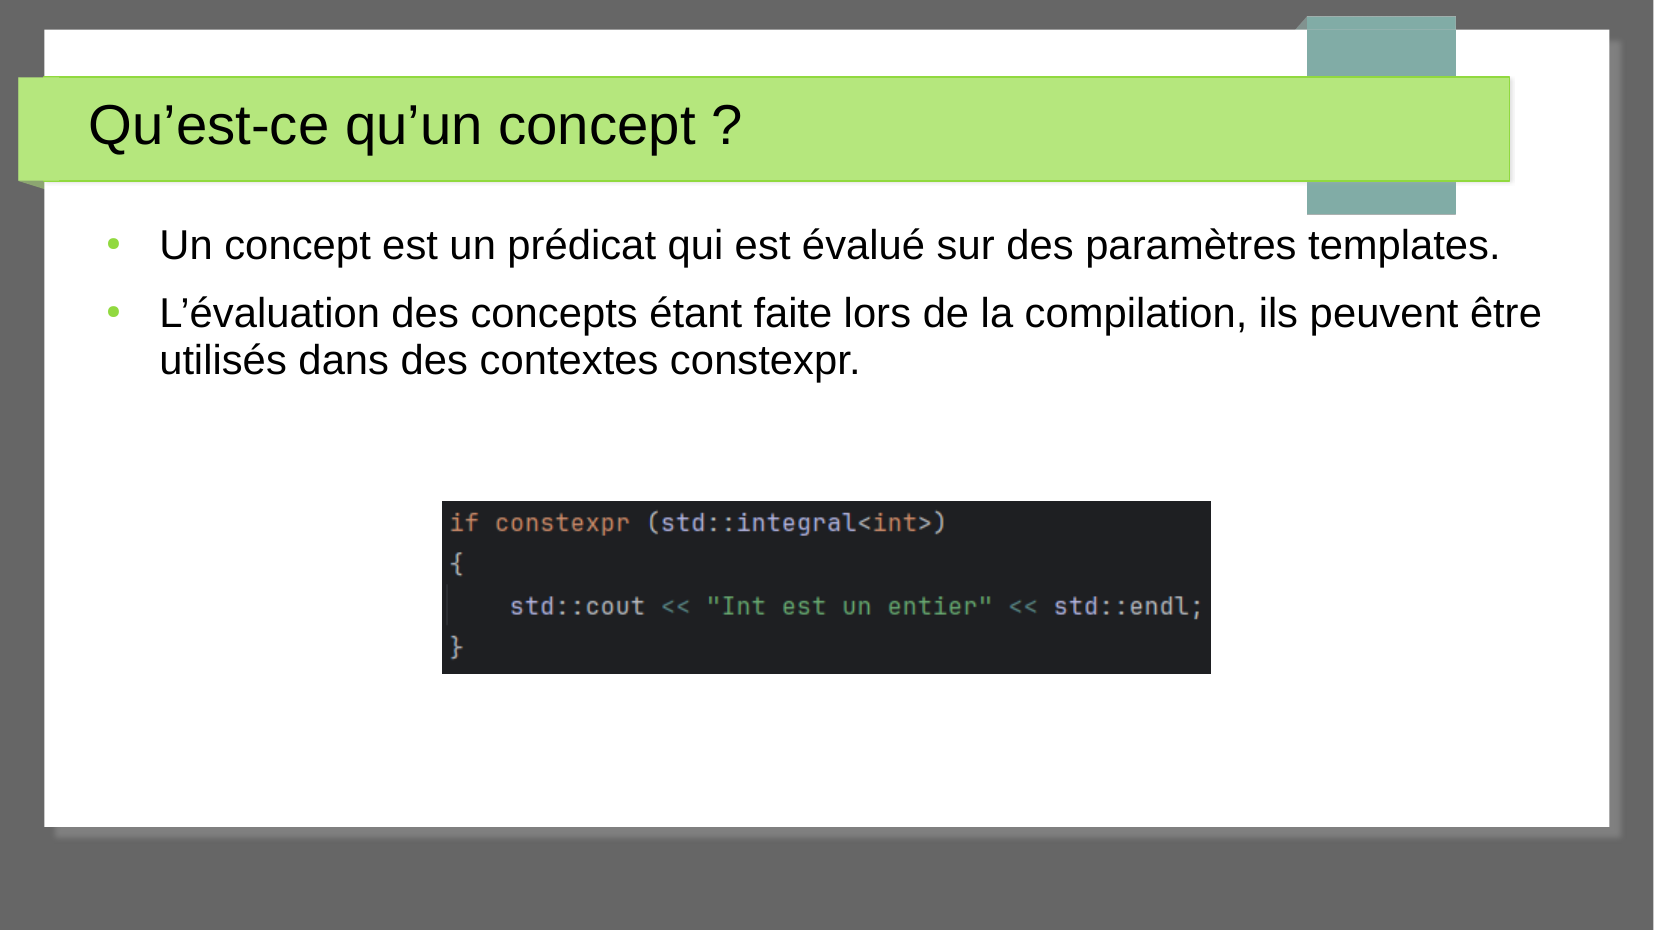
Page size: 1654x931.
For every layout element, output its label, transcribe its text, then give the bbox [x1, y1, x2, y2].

picture [442, 501, 1211, 674]
title Qu’est-ce qu’un concept ? [88, 73, 1506, 178]
list Un concept est un prédicat qui est évalué sur des paramètres templates. L’évaluation des concepts étant faite lors de la compilation, ils peuvent être utilisés dans des contextes constexpr. [88, 221, 1565, 813]
